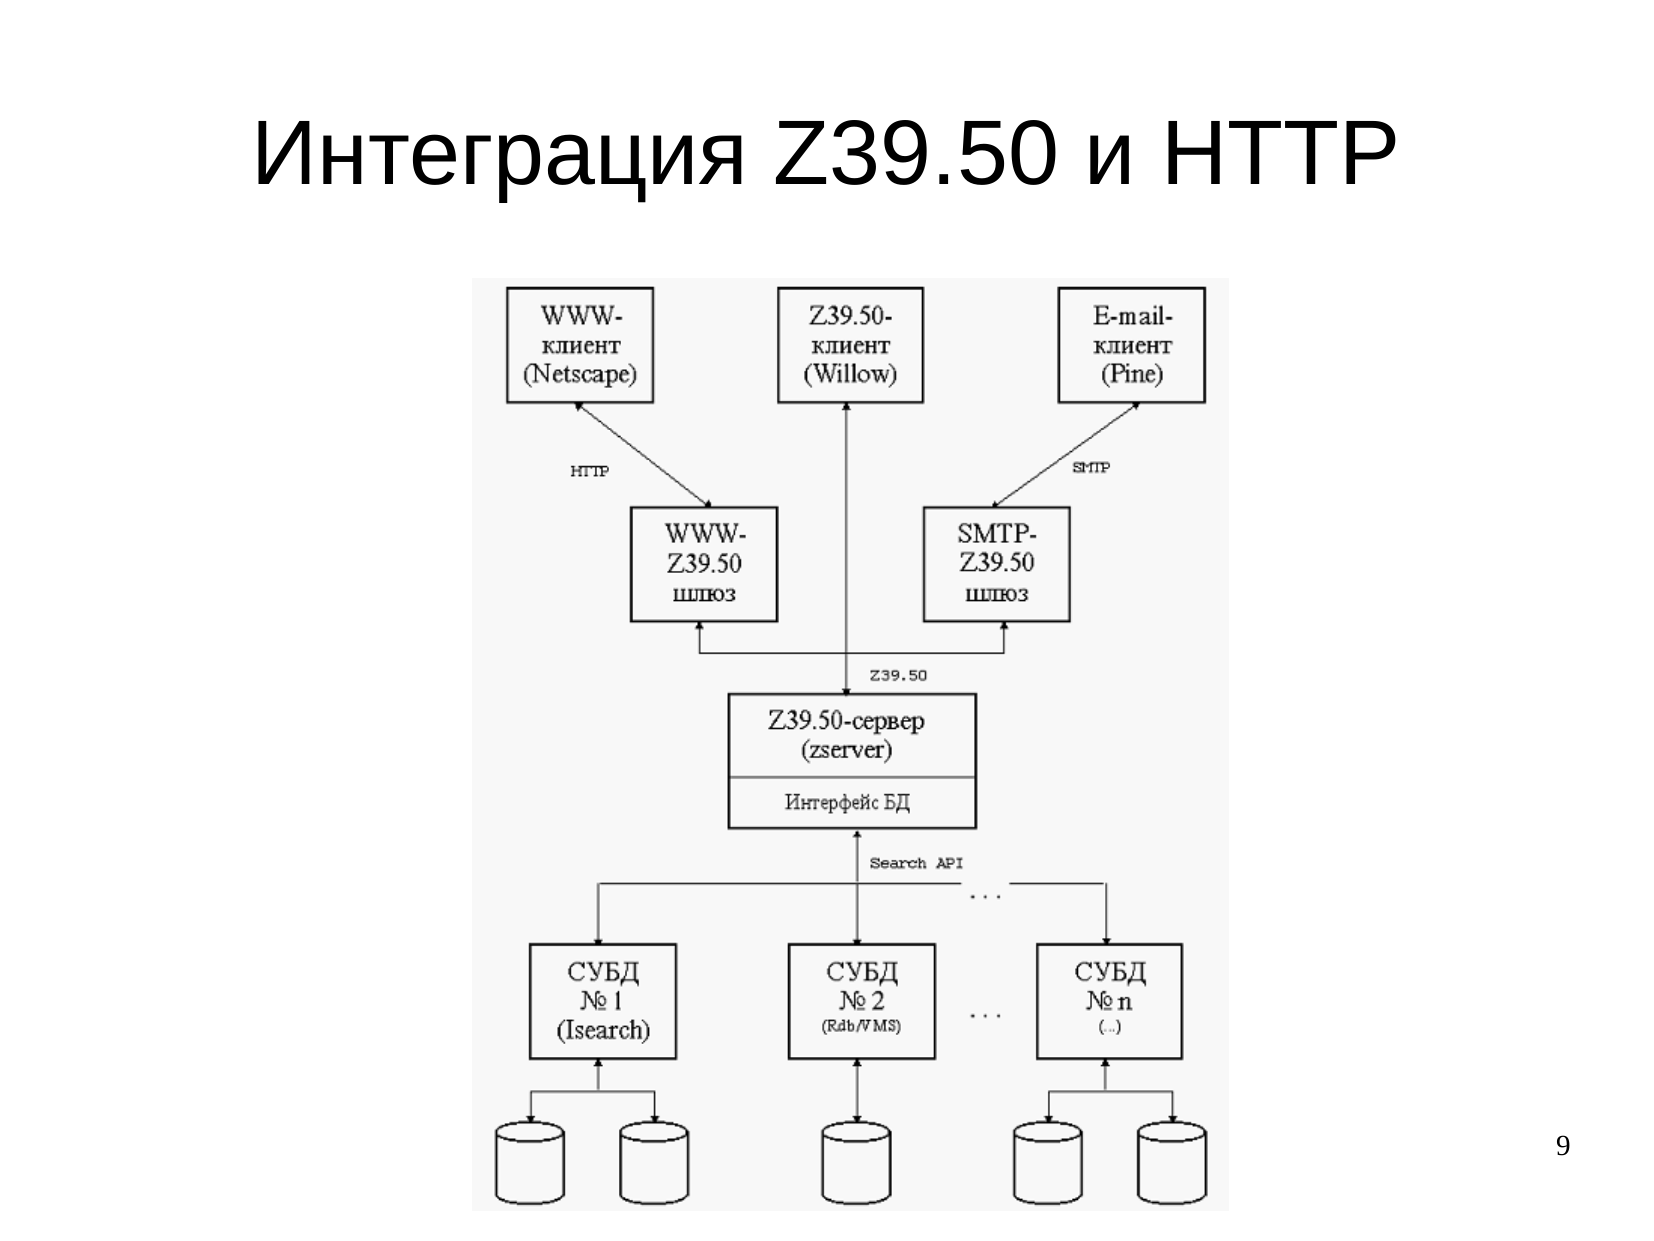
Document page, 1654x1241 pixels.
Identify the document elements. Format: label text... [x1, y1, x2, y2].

title Интеграция Z39.50 и HTTP [82, 56, 1571, 250]
picture [472, 278, 1229, 1211]
